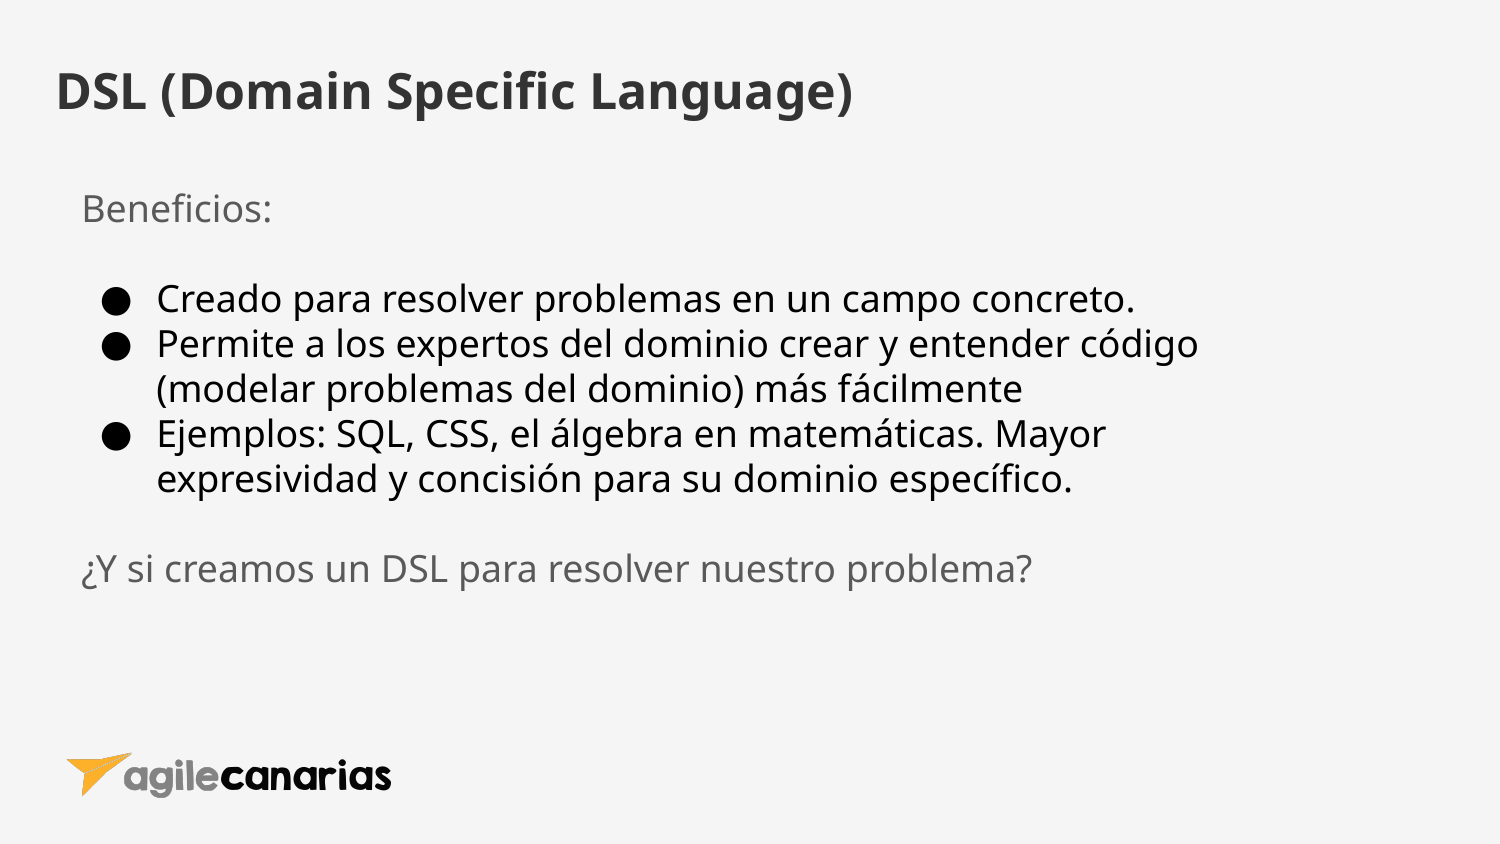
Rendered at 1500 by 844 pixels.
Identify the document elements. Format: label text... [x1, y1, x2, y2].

text_box DSL (Domain Specific Language) [55, 59, 1373, 132]
text_box Beneficios: Creado para resolver problemas en un campo concreto. Permite a los expertos del dominio crear y entender código (modelar problemas del dominio) más fácilmente Ejemplos: SQL, CSS, el álgebra en matemáticas. Mayor expresividad y concisión para su dominio específico. ¿Y si creamos un DSL para resolver nuestro problema? [66, 169, 1261, 614]
picture [55, 741, 401, 810]
